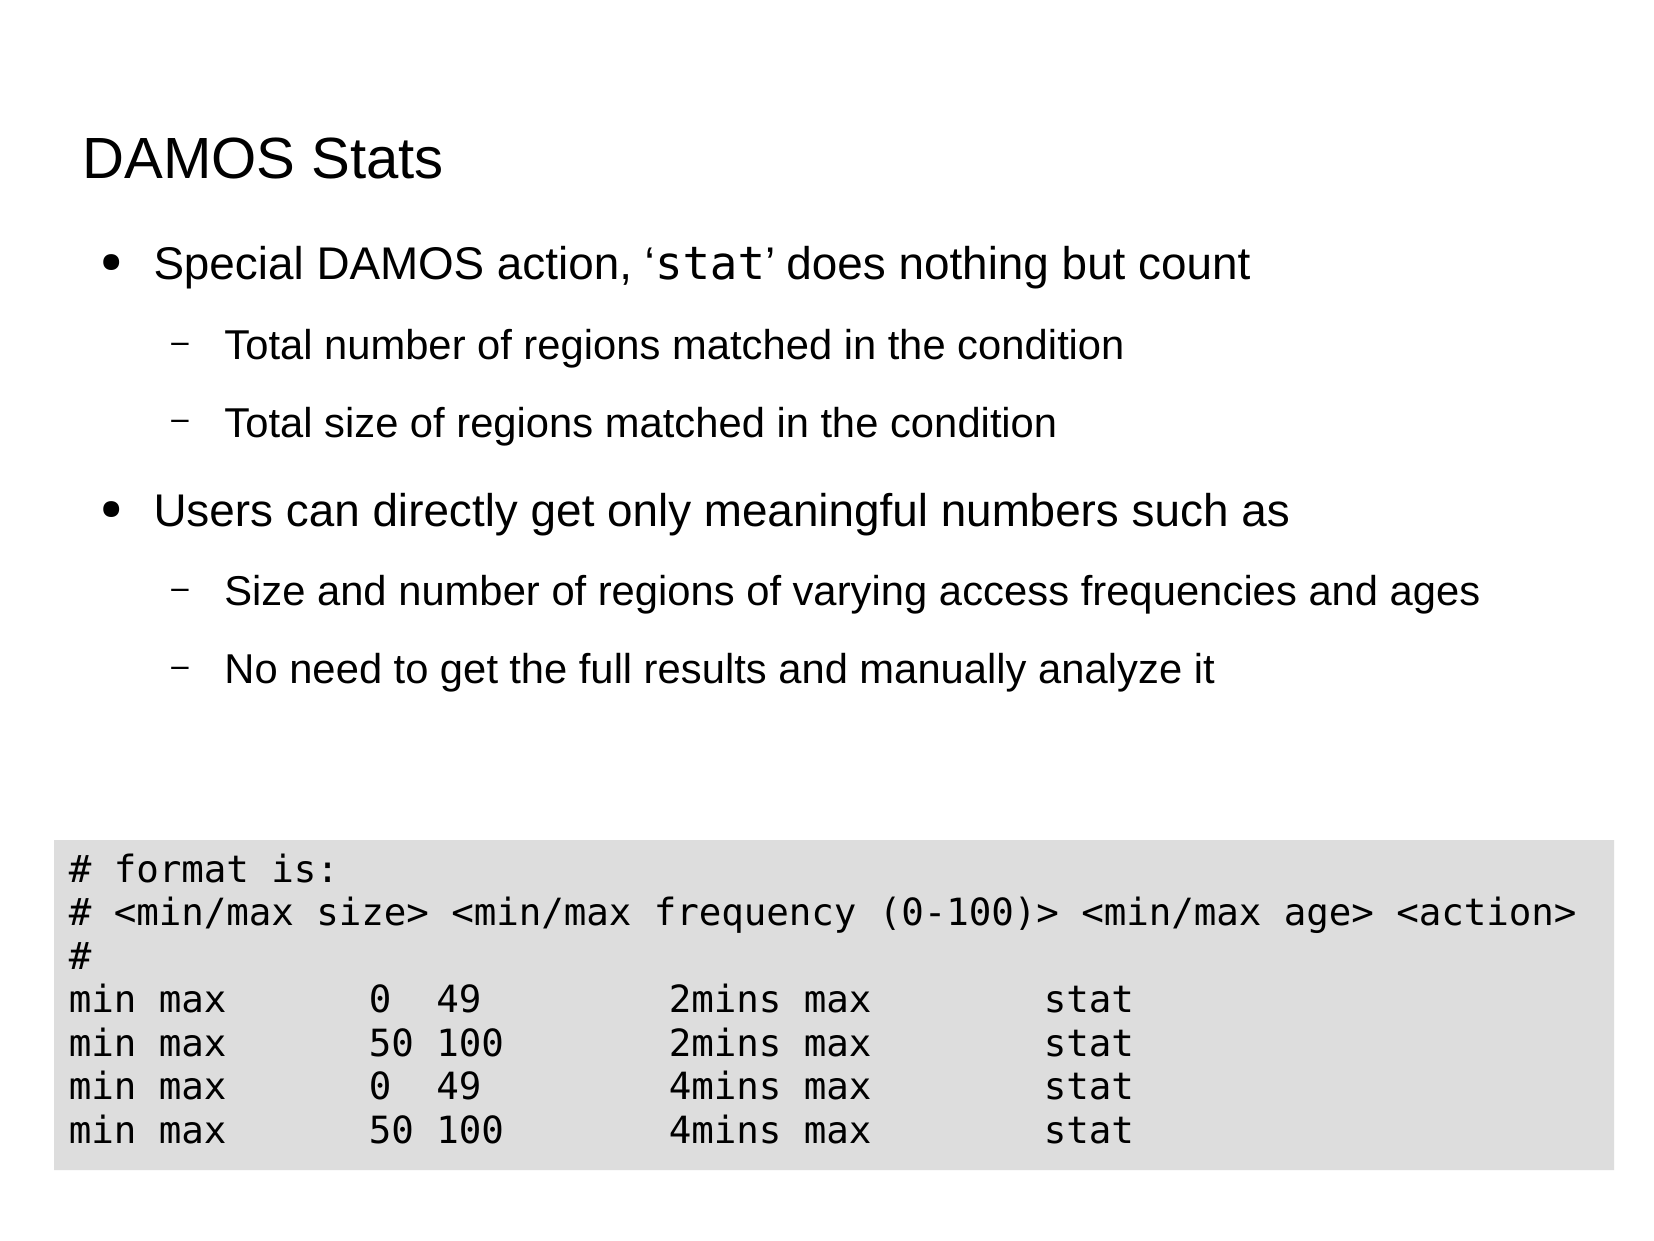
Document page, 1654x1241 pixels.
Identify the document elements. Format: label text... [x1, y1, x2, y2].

title DAMOS Stats [82, 108, 1571, 210]
text_box # format is: # <min/max size> <min/max frequency (0-100)> <min/max age> <action> # min max 0 49 2mins max stat min max 50 100 2mins max stat min max 0 49 4mins max stat min max 50 100 4mins max stat [54, 840, 1615, 1171]
list Special DAMOS action, ‘stat’ does nothing but count Total number of regions matched in the condition Total size of regions matched in the condition Users can directly get only meaningful numbers such as Size and number of regions of varying access frequencies and ages No need to get the full results and manually analyze it [82, 236, 1571, 840]
